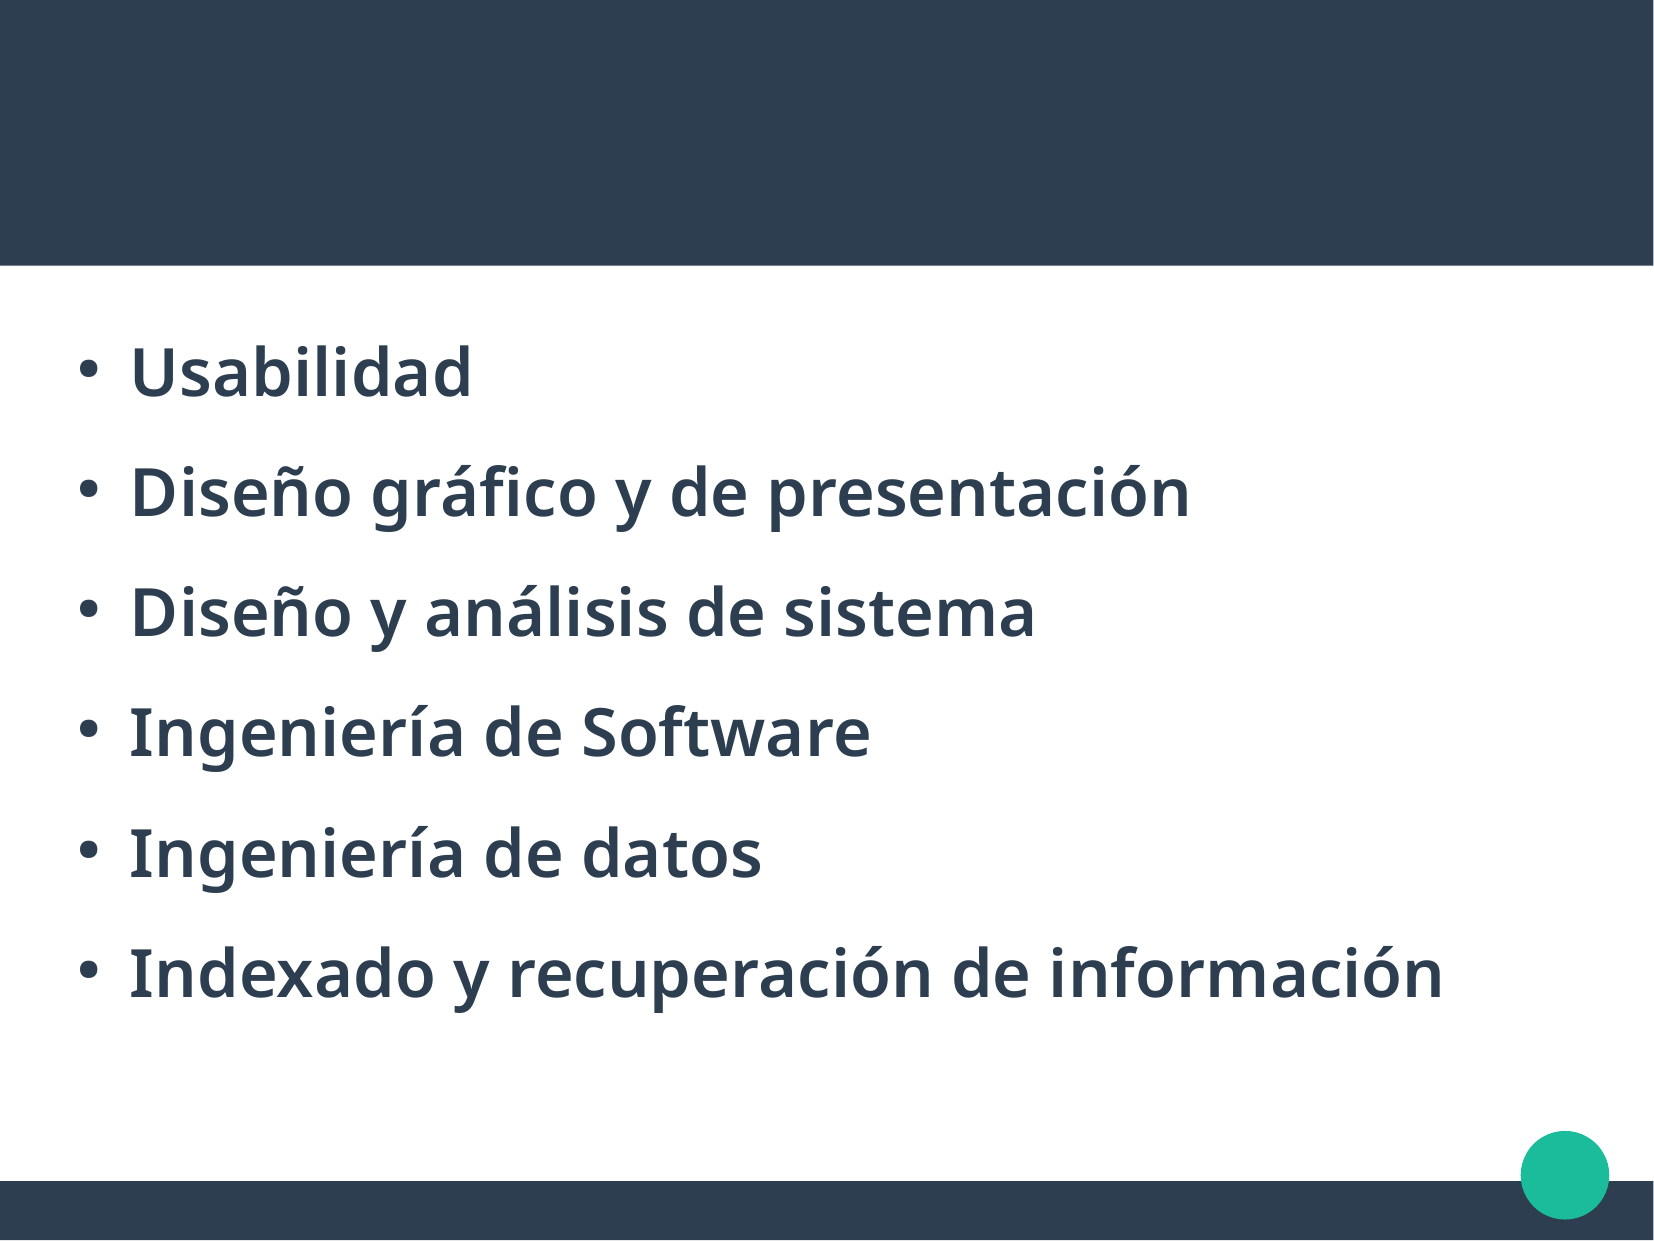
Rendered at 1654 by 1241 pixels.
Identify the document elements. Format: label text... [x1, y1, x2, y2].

list Usabilidad Diseño gráfico y de presentación Diseño y análisis de sistema Ingeniería de Software Ingeniería de datos Indexado y recuperación de información [59, 324, 1595, 1152]
